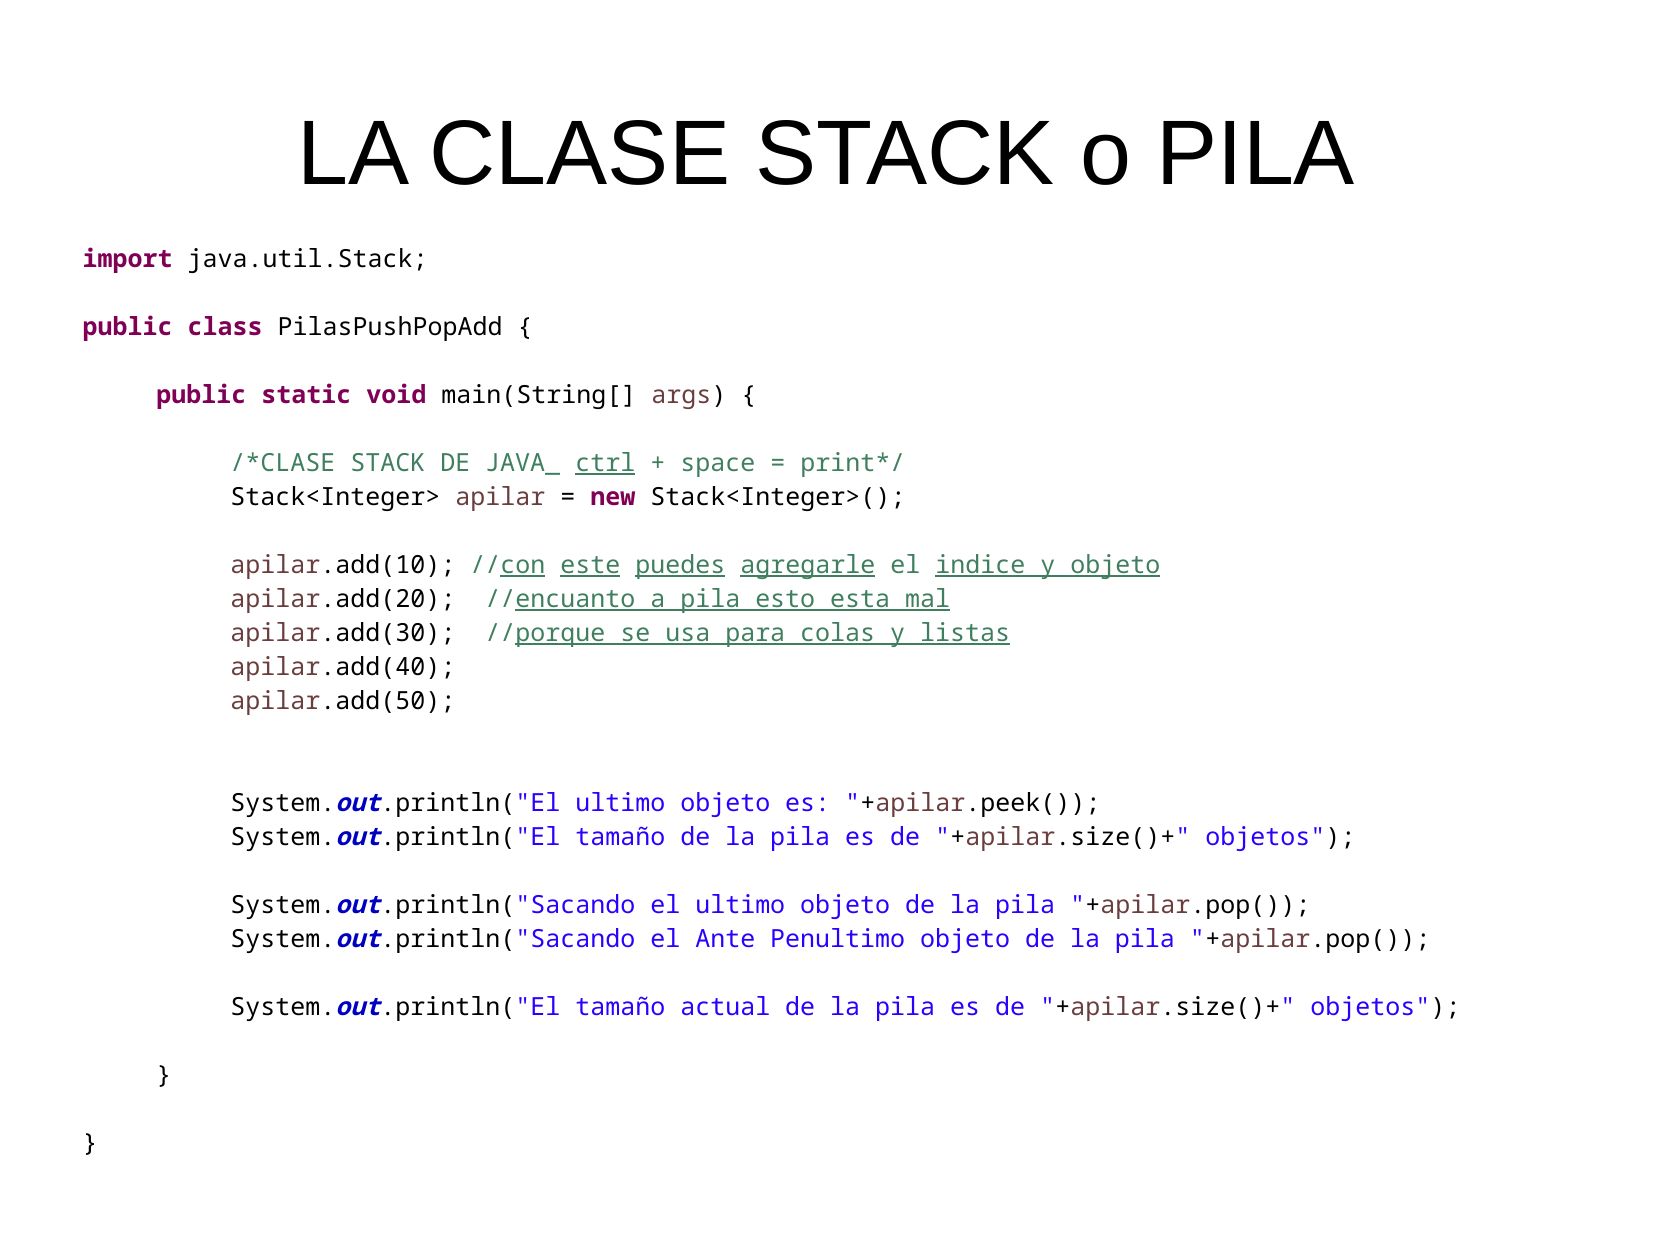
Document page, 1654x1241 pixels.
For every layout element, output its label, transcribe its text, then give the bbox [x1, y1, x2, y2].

title LA CLASE STACK o PILA [82, 49, 1571, 257]
subtitle import java.util.Stack; public class PilasPushPopAdd { public static void main(String[] args) { /*CLASE STACK DE JAVA_ ctrl + space = print*/ Stack<Integer> apilar = new Stack<Integer>(); apilar.add(10); //con este puedes agregarle el indice y objeto apilar.add(20); //encuanto a pila esto esta mal apilar.add(30); //porque se usa para colas y listas apilar.add(40); apilar.add(50); System.out.println("El ultimo objeto es: "+apilar.peek()); System.out.println("El tamaño de la pila es de "+apilar.size()+" objetos"); System.out.println("Sacando el ultimo objeto de la pila "+apilar.pop()); System.out.println("Sacando el Ante Penultimo objeto de la pila "+apilar.pop()); System.out.println("El tamaño actual de la pila es de "+apilar.size()+" objetos"); } } [82, 290, 1571, 1109]
